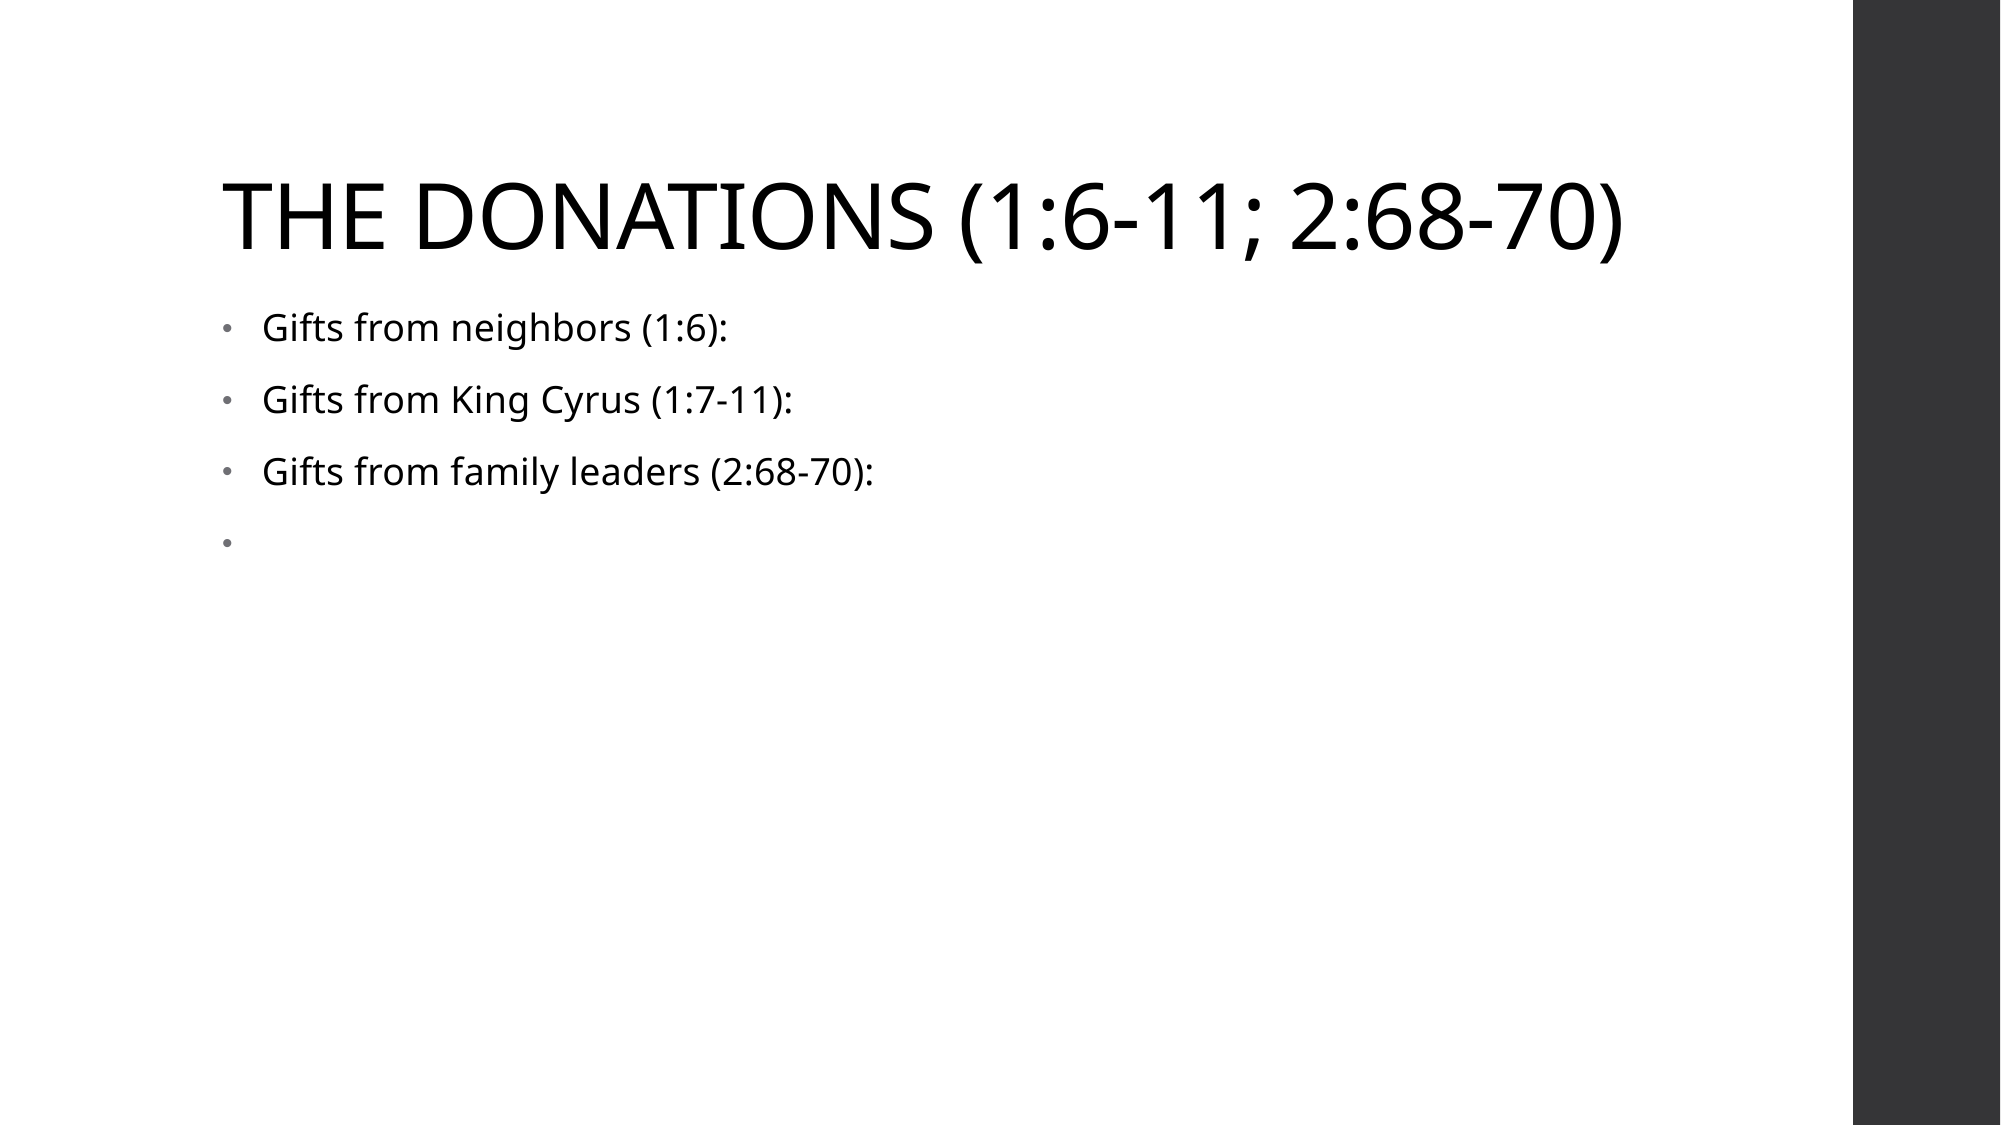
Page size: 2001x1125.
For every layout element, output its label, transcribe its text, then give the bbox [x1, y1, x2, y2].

title THE DONATIONS (1:6-11; 2:68-70) [206, 60, 1797, 278]
list Gifts from neighbors (1:6): Gifts from King Cyrus (1:7-11): Gifts from family leaders (2:68-70): [206, 299, 1617, 1014]
